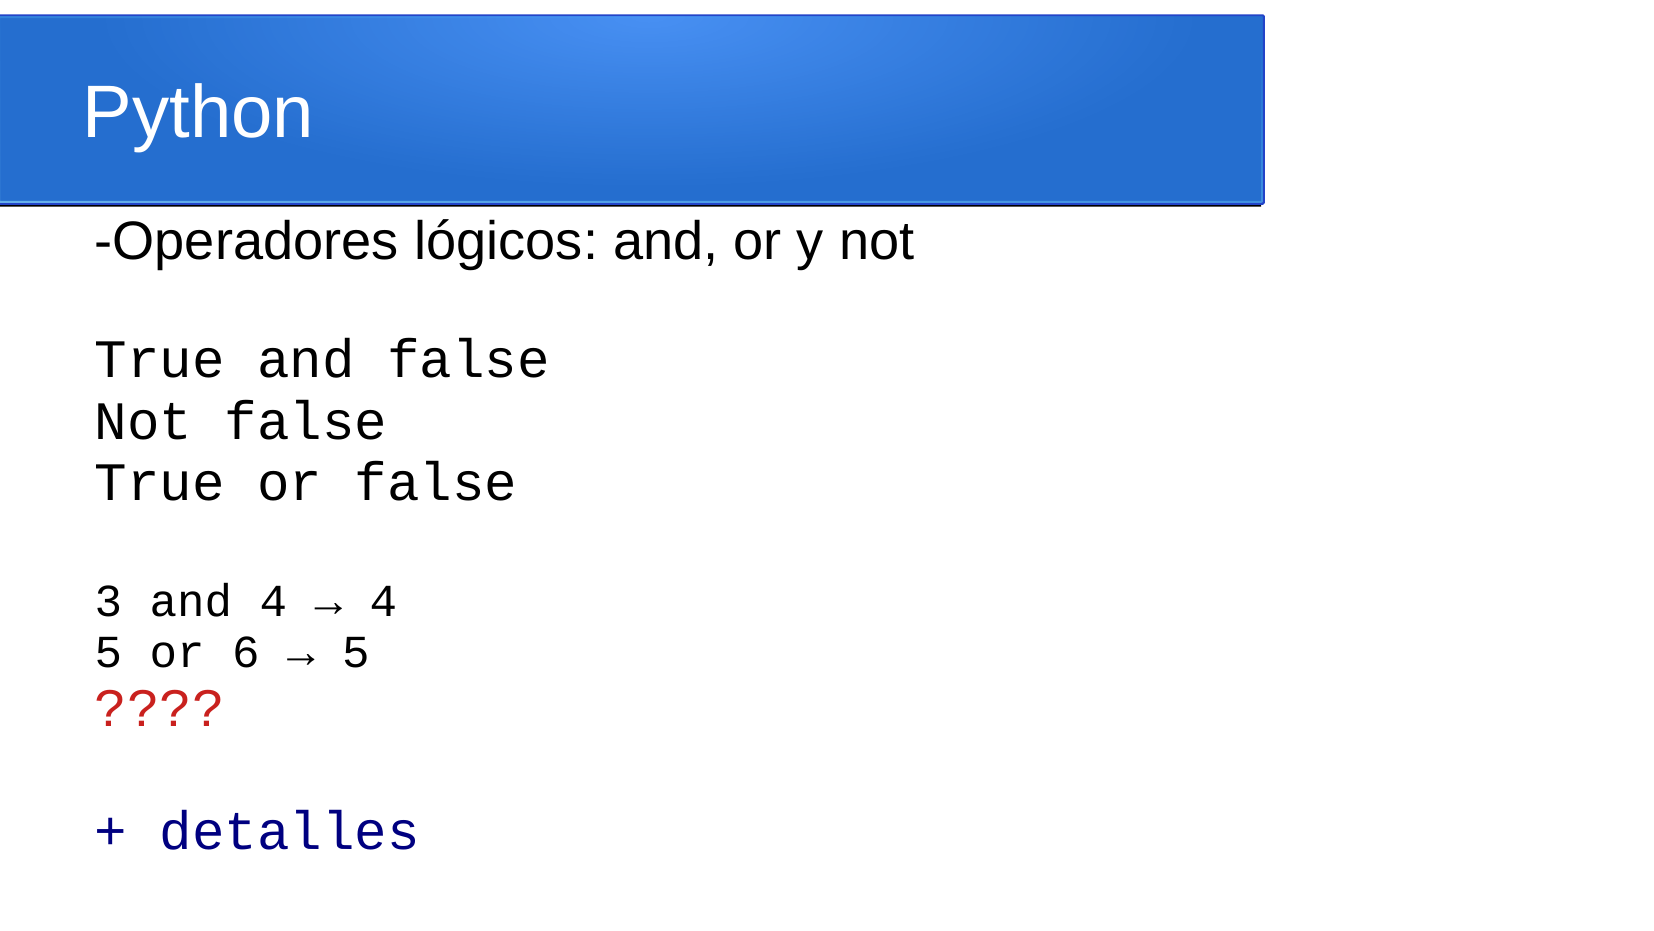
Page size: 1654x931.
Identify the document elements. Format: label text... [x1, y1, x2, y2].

subtitle -Operadores lógicos: and, or y not True and false Not false True or false 3 and 4 → 4 5 or 6 → 5 ???? + detalles [94, 210, 1583, 867]
title Python [82, 35, 1235, 189]
